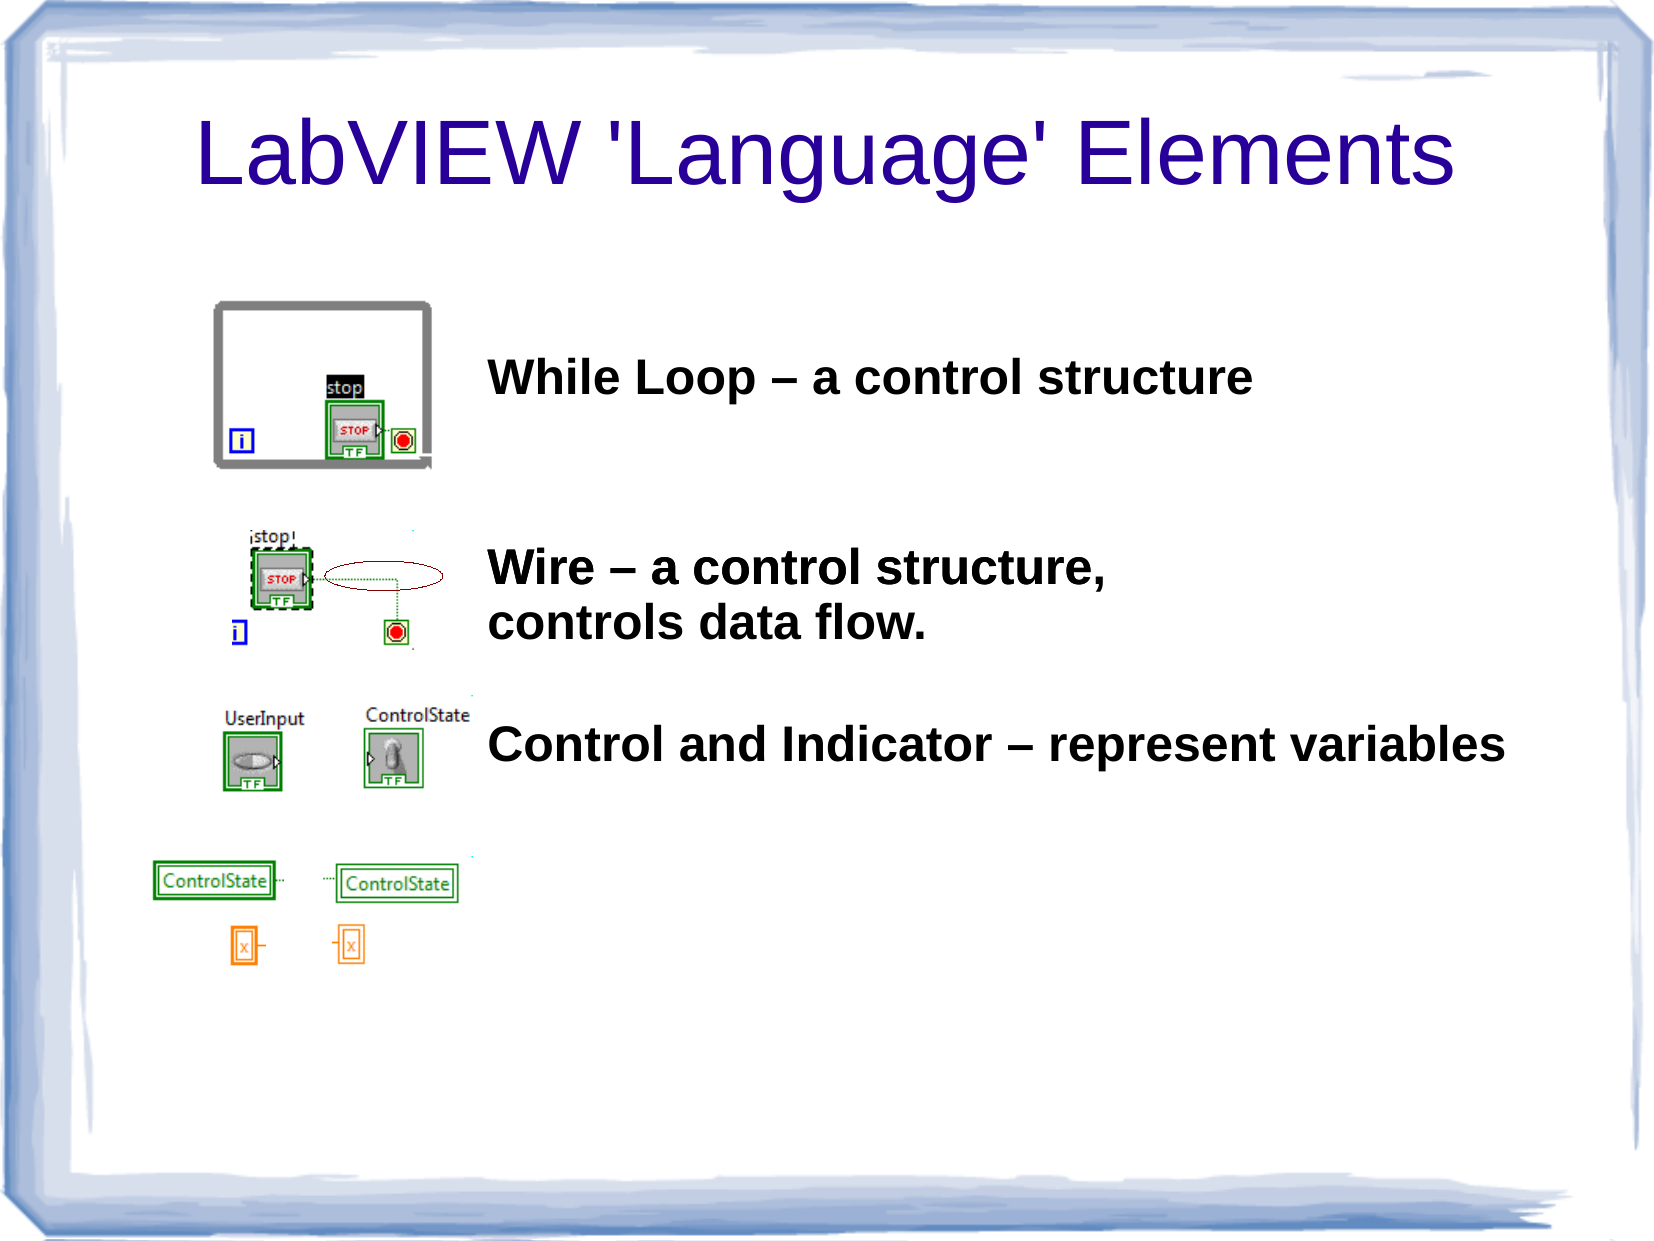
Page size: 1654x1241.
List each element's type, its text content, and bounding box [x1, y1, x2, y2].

text_box Control and Indicator – represent variables [472, 708, 1565, 781]
text_box While Loop – a control structure [472, 341, 1329, 414]
text_box [324, 561, 443, 591]
text_box Wire – a control structure, controls data flow. [472, 531, 1329, 661]
picture [0, 0, 1654, 1241]
title LabVIEW 'Language' Elements [82, 56, 1571, 250]
